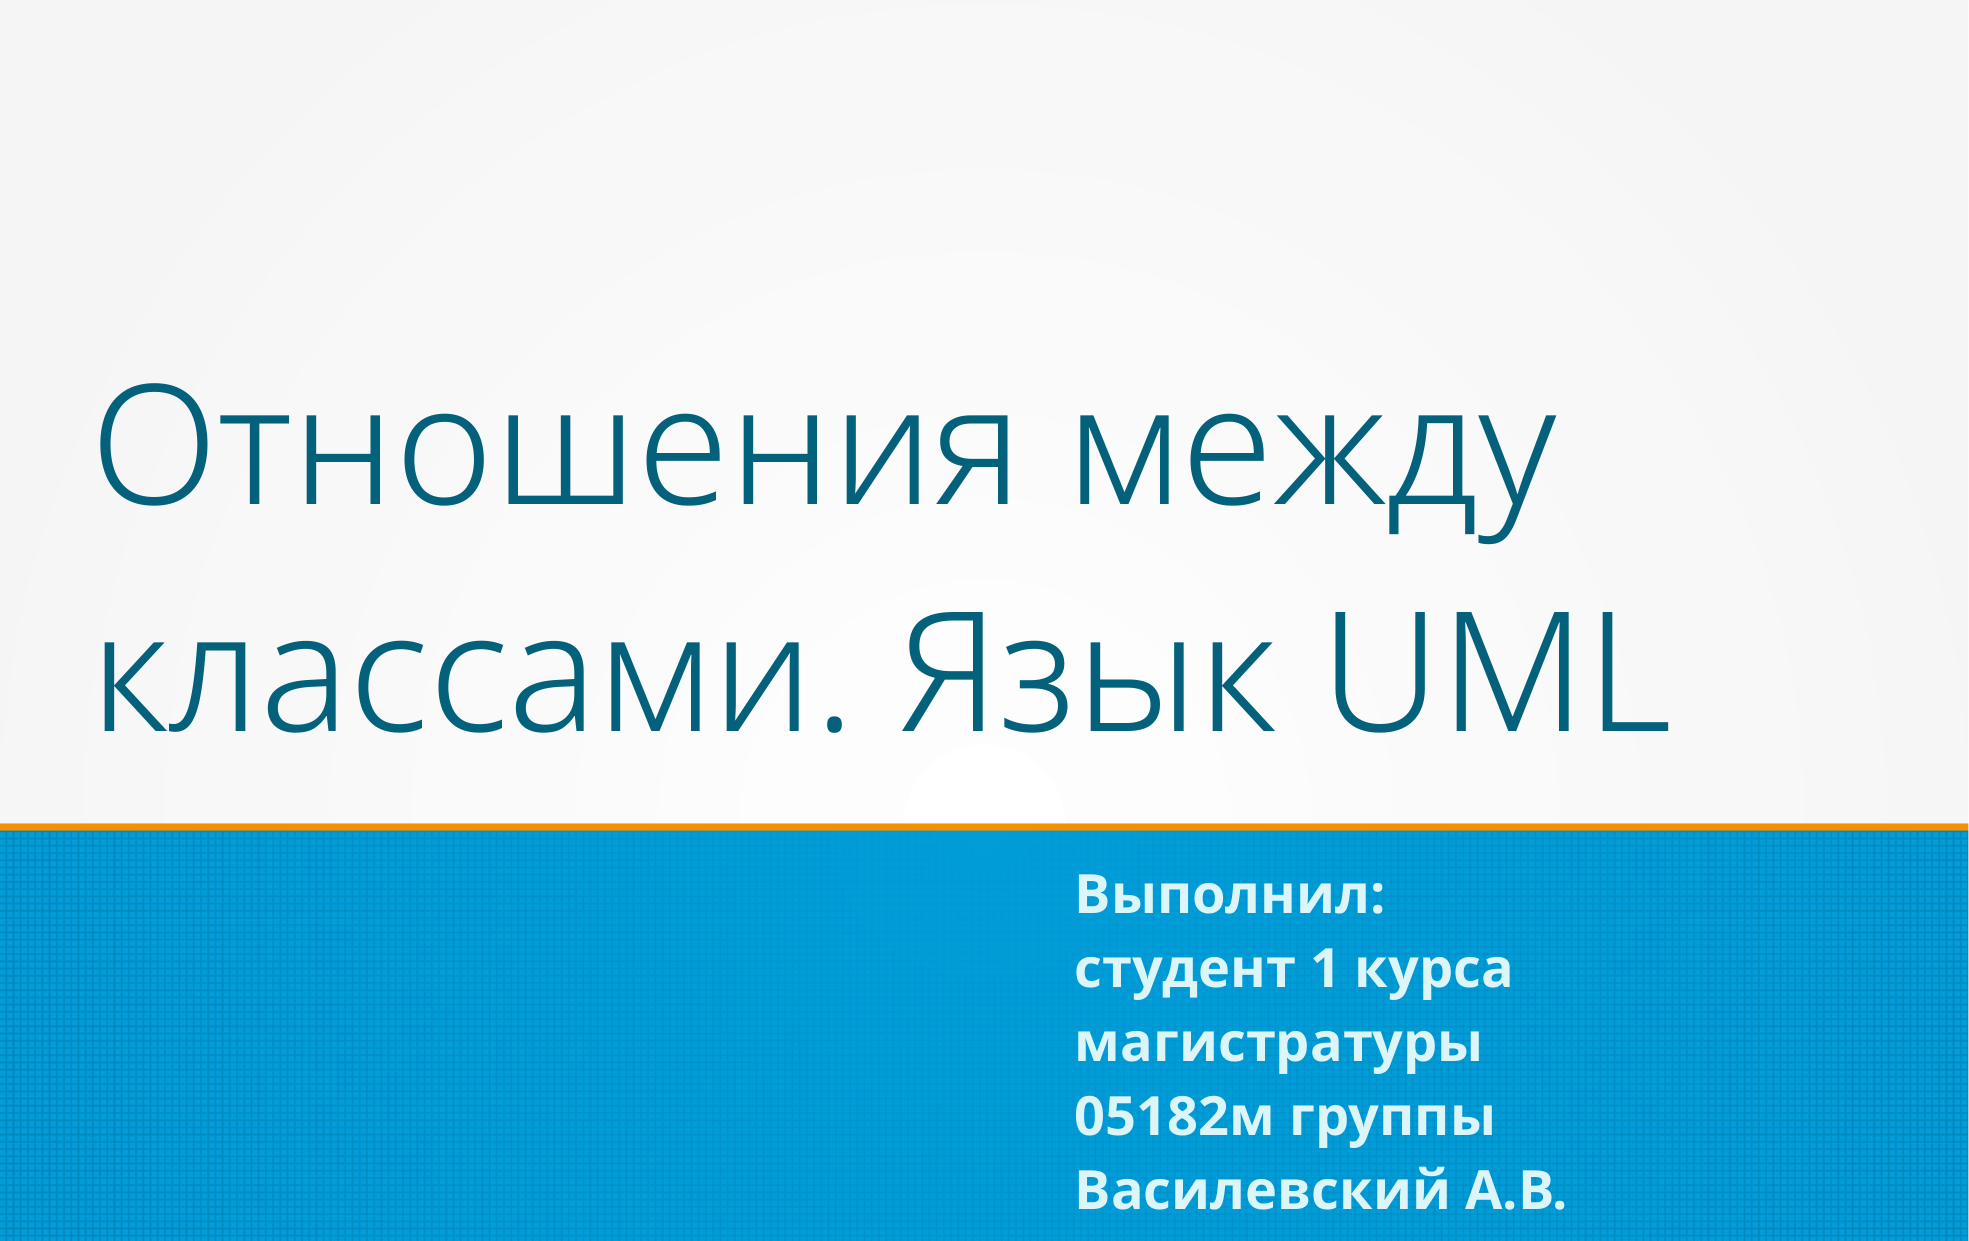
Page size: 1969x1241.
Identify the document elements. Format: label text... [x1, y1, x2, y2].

title Отношения между классами. Язык UML [90, 49, 1862, 781]
subtitle Выполнил: студент 1 курса магистратуры 05182м группы Василевский А.В. [1074, 855, 1861, 1129]
picture [0, 0, 1969, 830]
